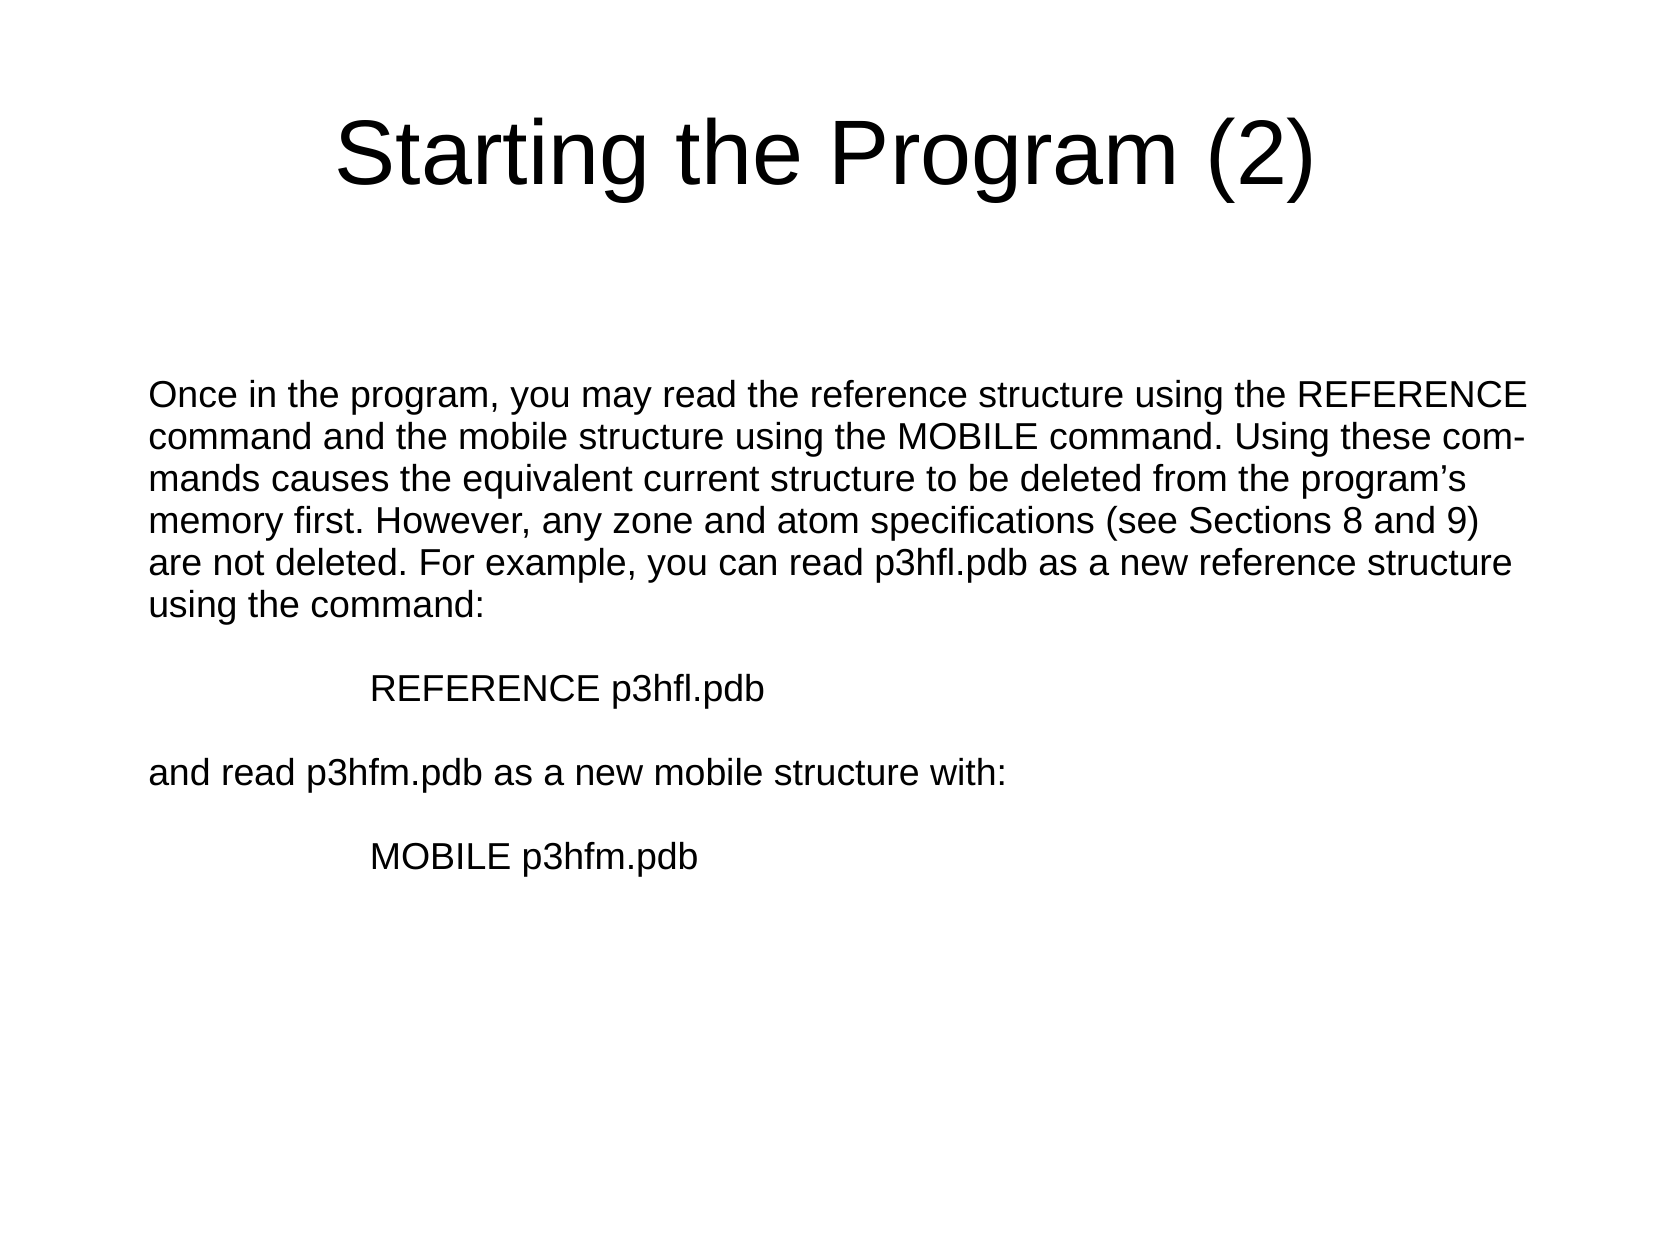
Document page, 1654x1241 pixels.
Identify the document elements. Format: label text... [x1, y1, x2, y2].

title Starting the Program (2) [82, 49, 1571, 257]
text_box Once in the program, you may read the reference structure using the REFERENCE command and the mobile structure using the MOBILE command. Using these com- mands causes the equivalent current structure to be deleted from the program’s memory first. However, any zone and atom specifications (see Sections 8 and 9) are not deleted. For example, you can read p3hfl.pdb as a new reference structure using the command: REFERENCE p3hfl.pdb and read p3hfm.pdb as a new mobile structure with: MOBILE p3hfm.pdb [133, 365, 1544, 885]
